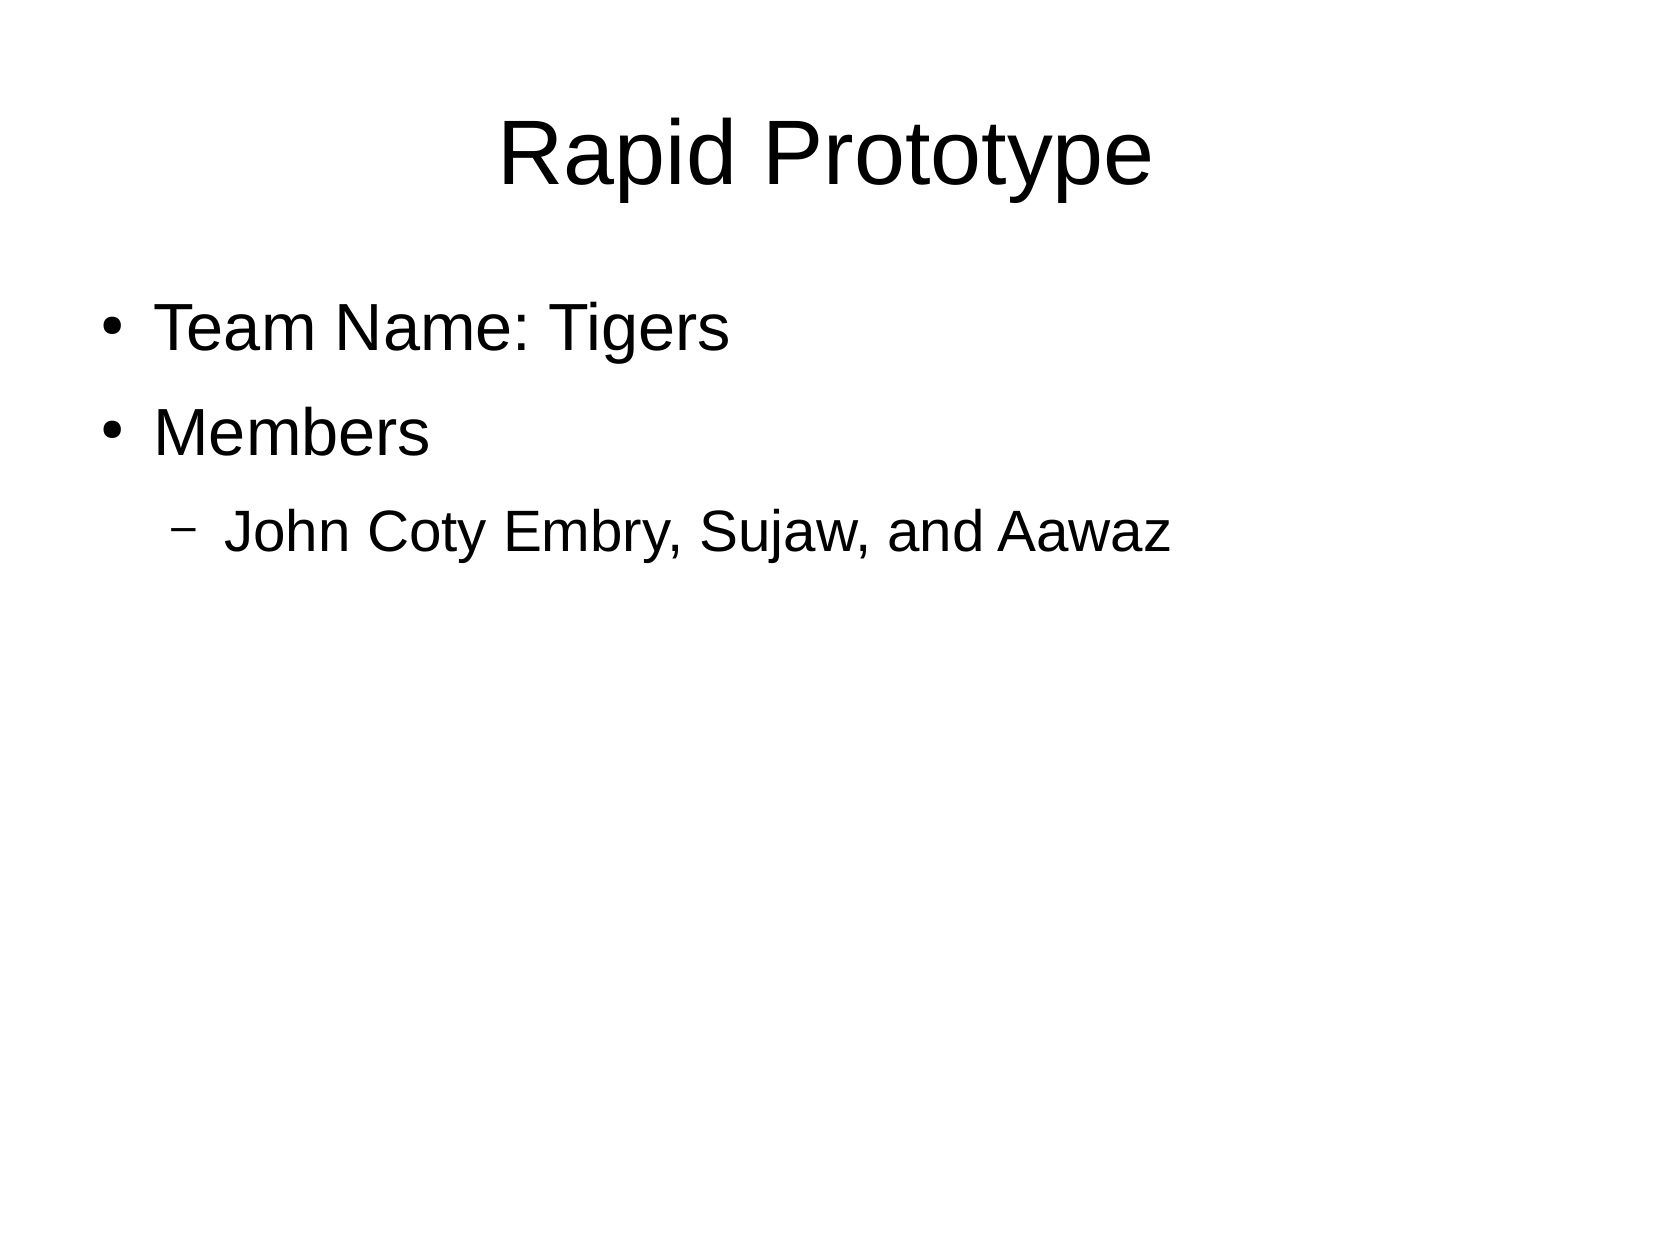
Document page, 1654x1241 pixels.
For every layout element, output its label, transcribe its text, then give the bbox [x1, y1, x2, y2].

title Rapid Prototype [82, 49, 1571, 257]
list Team Name: Tigers Members John Coty Embry, Sujaw, and Aawaz [82, 290, 1571, 1010]
